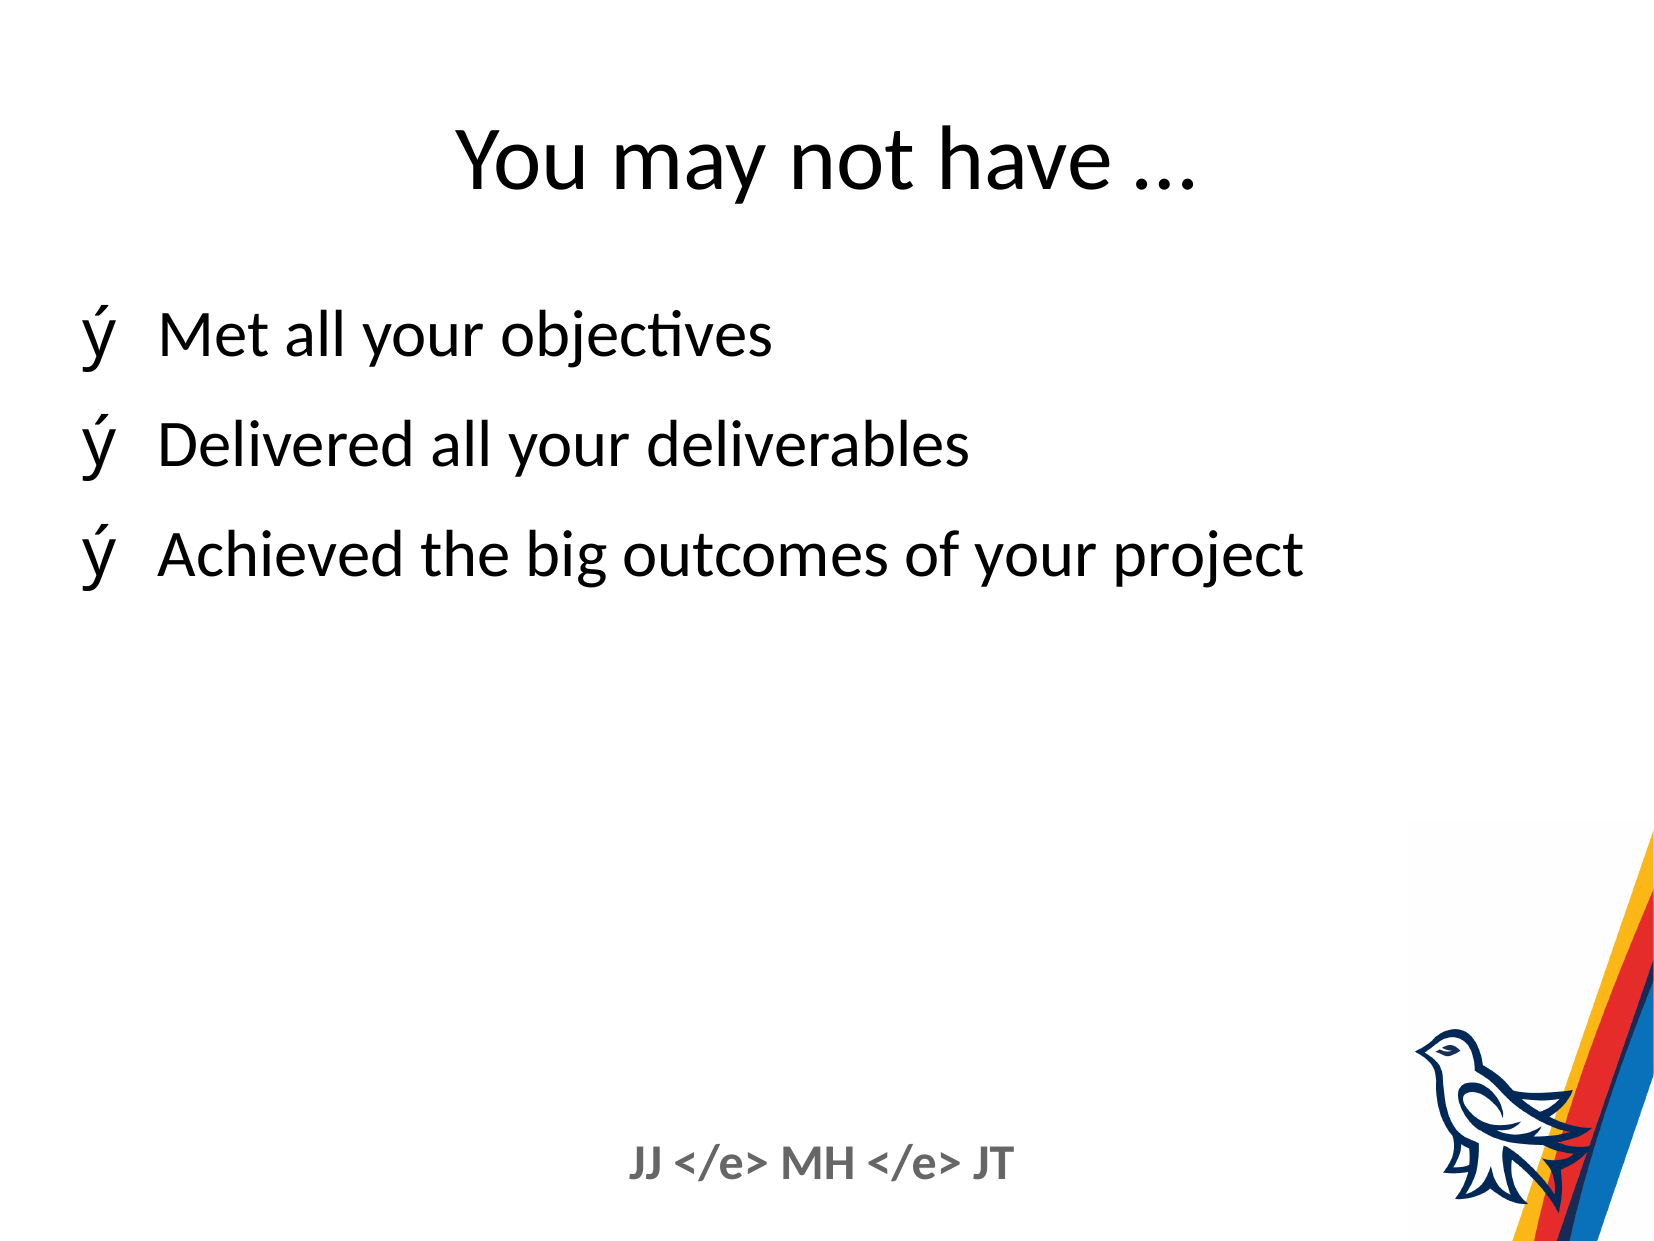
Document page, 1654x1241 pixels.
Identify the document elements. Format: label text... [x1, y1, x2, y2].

text_box JJ </e> MH </e> JT [565, 1129, 1090, 1216]
list Met all your objectives Delivered all your deliverables Achieved the big outcomes of your project [82, 290, 1571, 1010]
title You may not have … [82, 49, 1571, 257]
